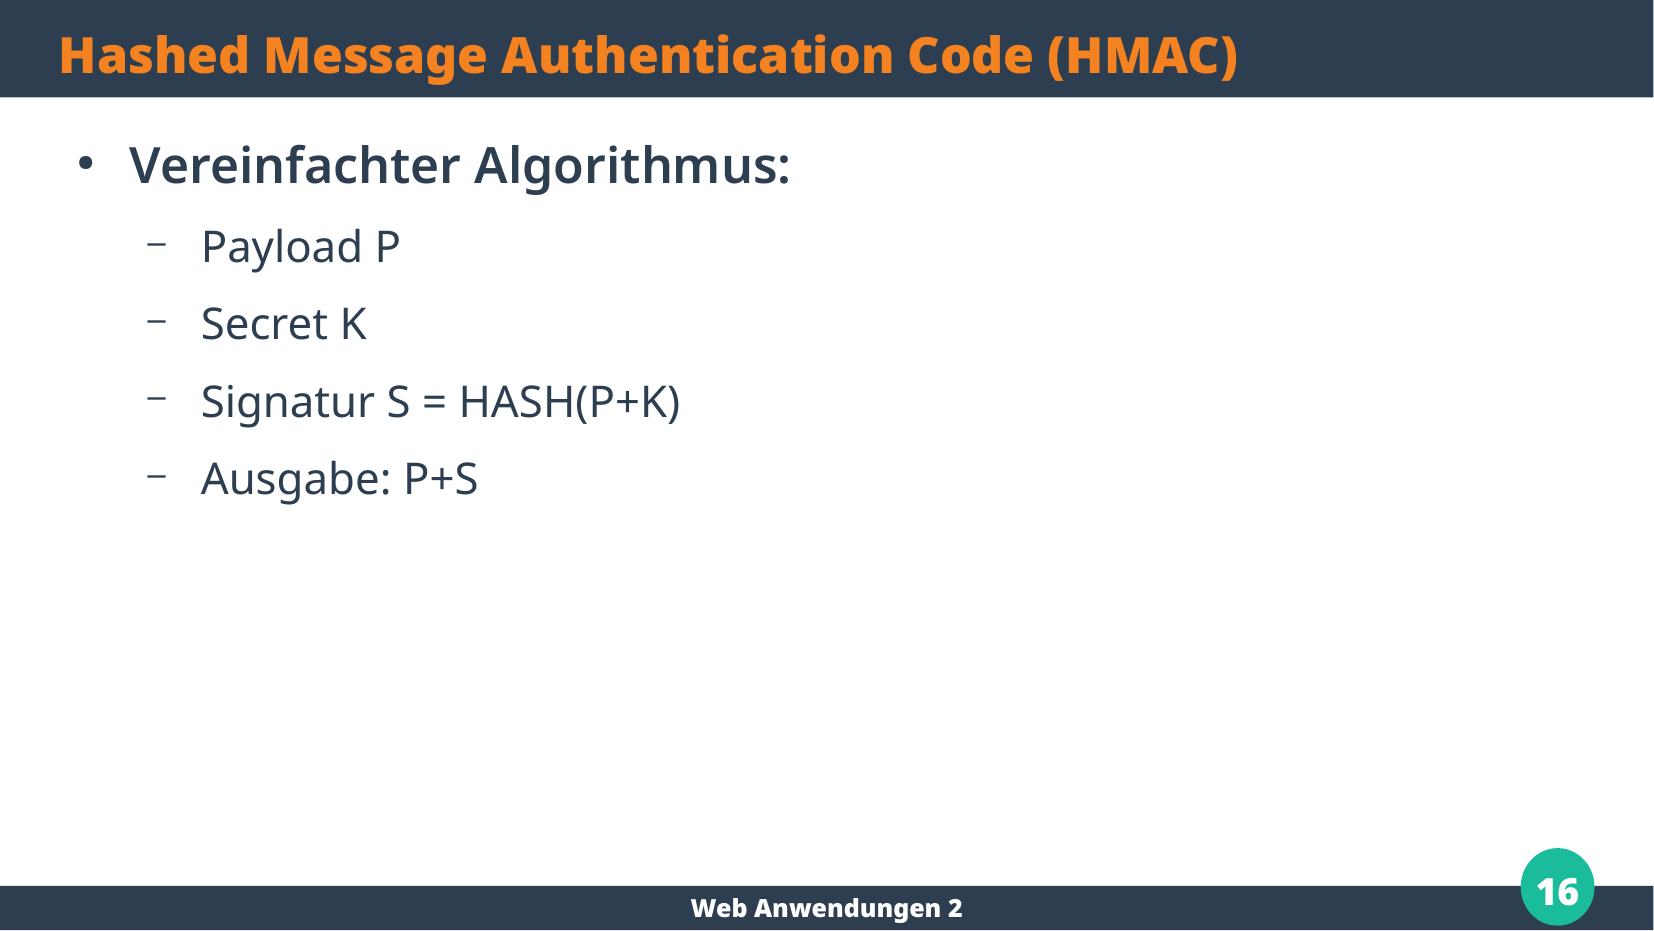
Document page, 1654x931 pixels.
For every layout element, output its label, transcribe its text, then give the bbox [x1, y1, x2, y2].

list Vereinfachter Algorithmus: Payload P Secret K Signatur S = HASH(P+K) Ausgabe: P+S [59, 129, 1595, 864]
title Hashed Message Authentication Code (HMAC) [59, 8, 1595, 89]
